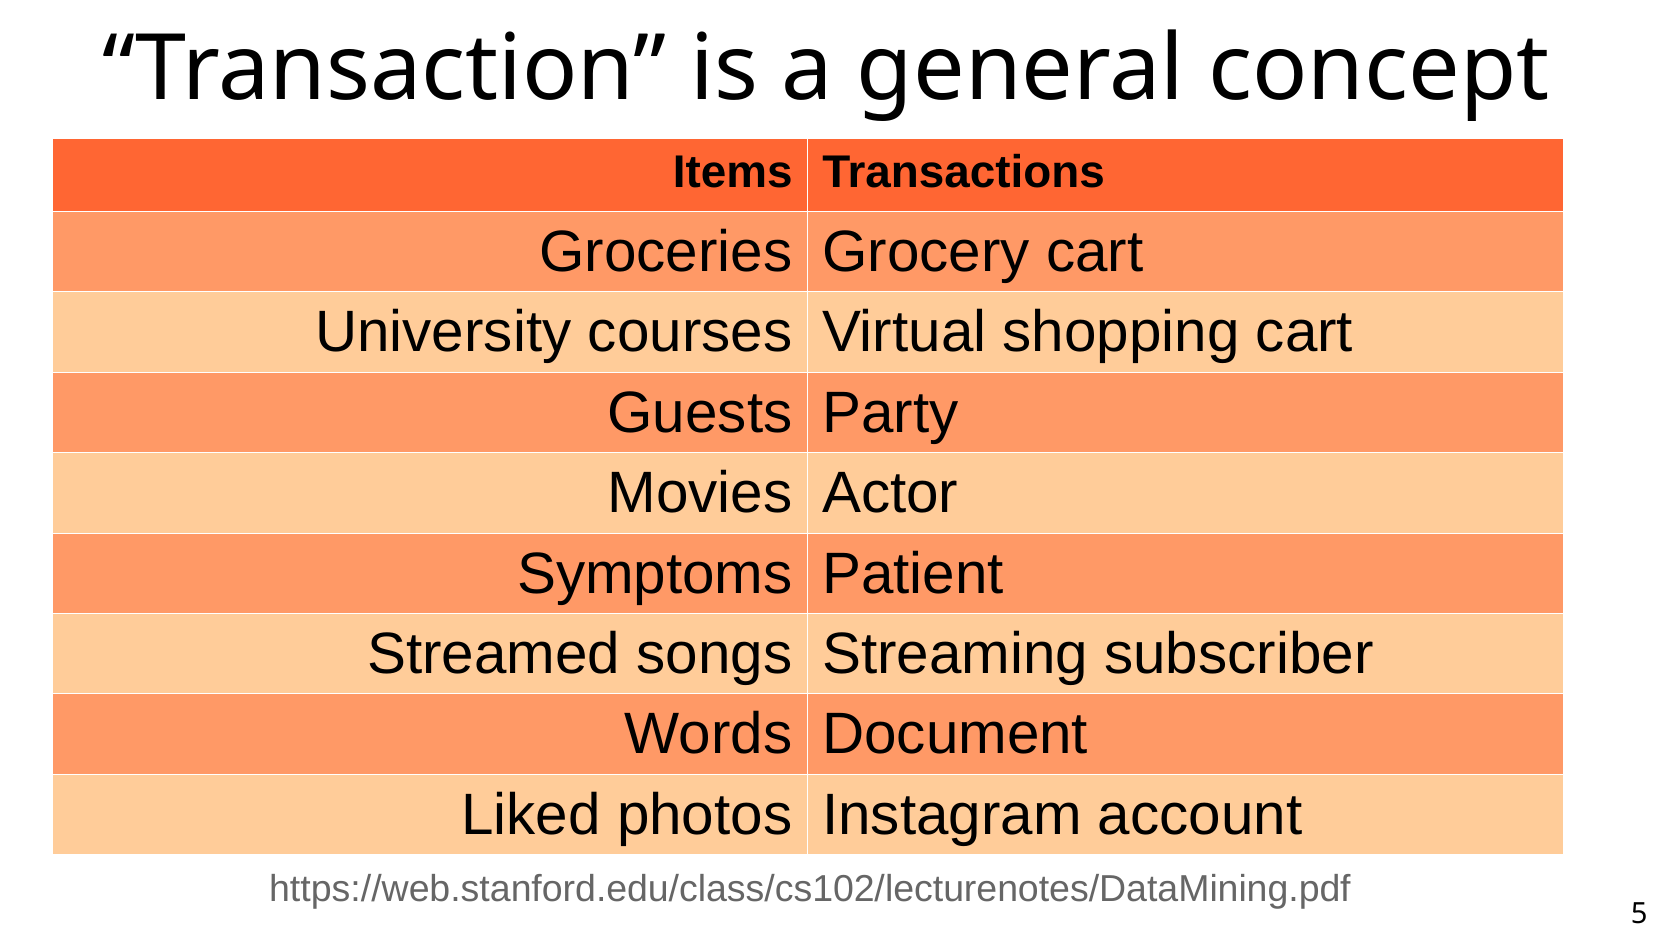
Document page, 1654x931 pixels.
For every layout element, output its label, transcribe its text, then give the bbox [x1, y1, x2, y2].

table_header Transactions [808, 139, 1563, 211]
table_header Items [53, 139, 807, 211]
table_cell University courses [53, 292, 807, 372]
table_cell Liked photos [53, 775, 807, 854]
table_cell Words [53, 694, 807, 774]
table_cell Party [808, 373, 1563, 452]
table_cell Grocery cart [808, 212, 1563, 291]
table_cell Document [808, 694, 1563, 774]
table_cell Streamed songs [53, 614, 807, 693]
table_cell Actor [808, 453, 1563, 533]
table_cell Symptoms [53, 534, 807, 613]
text_box https://web.stanford.edu/class/cs102/lecturenotes/DataMining.pdf [254, 859, 1367, 917]
table_cell Streaming subscriber [808, 614, 1563, 693]
table_cell Guests [53, 373, 807, 452]
table_cell Patient [808, 534, 1563, 613]
table_cell Virtual shopping cart [808, 292, 1563, 372]
table_cell Groceries [53, 212, 807, 291]
table_cell Movies [53, 453, 807, 533]
title “Transaction” is a general concept [82, 1, 1571, 128]
table_cell Instagram account [808, 775, 1563, 854]
